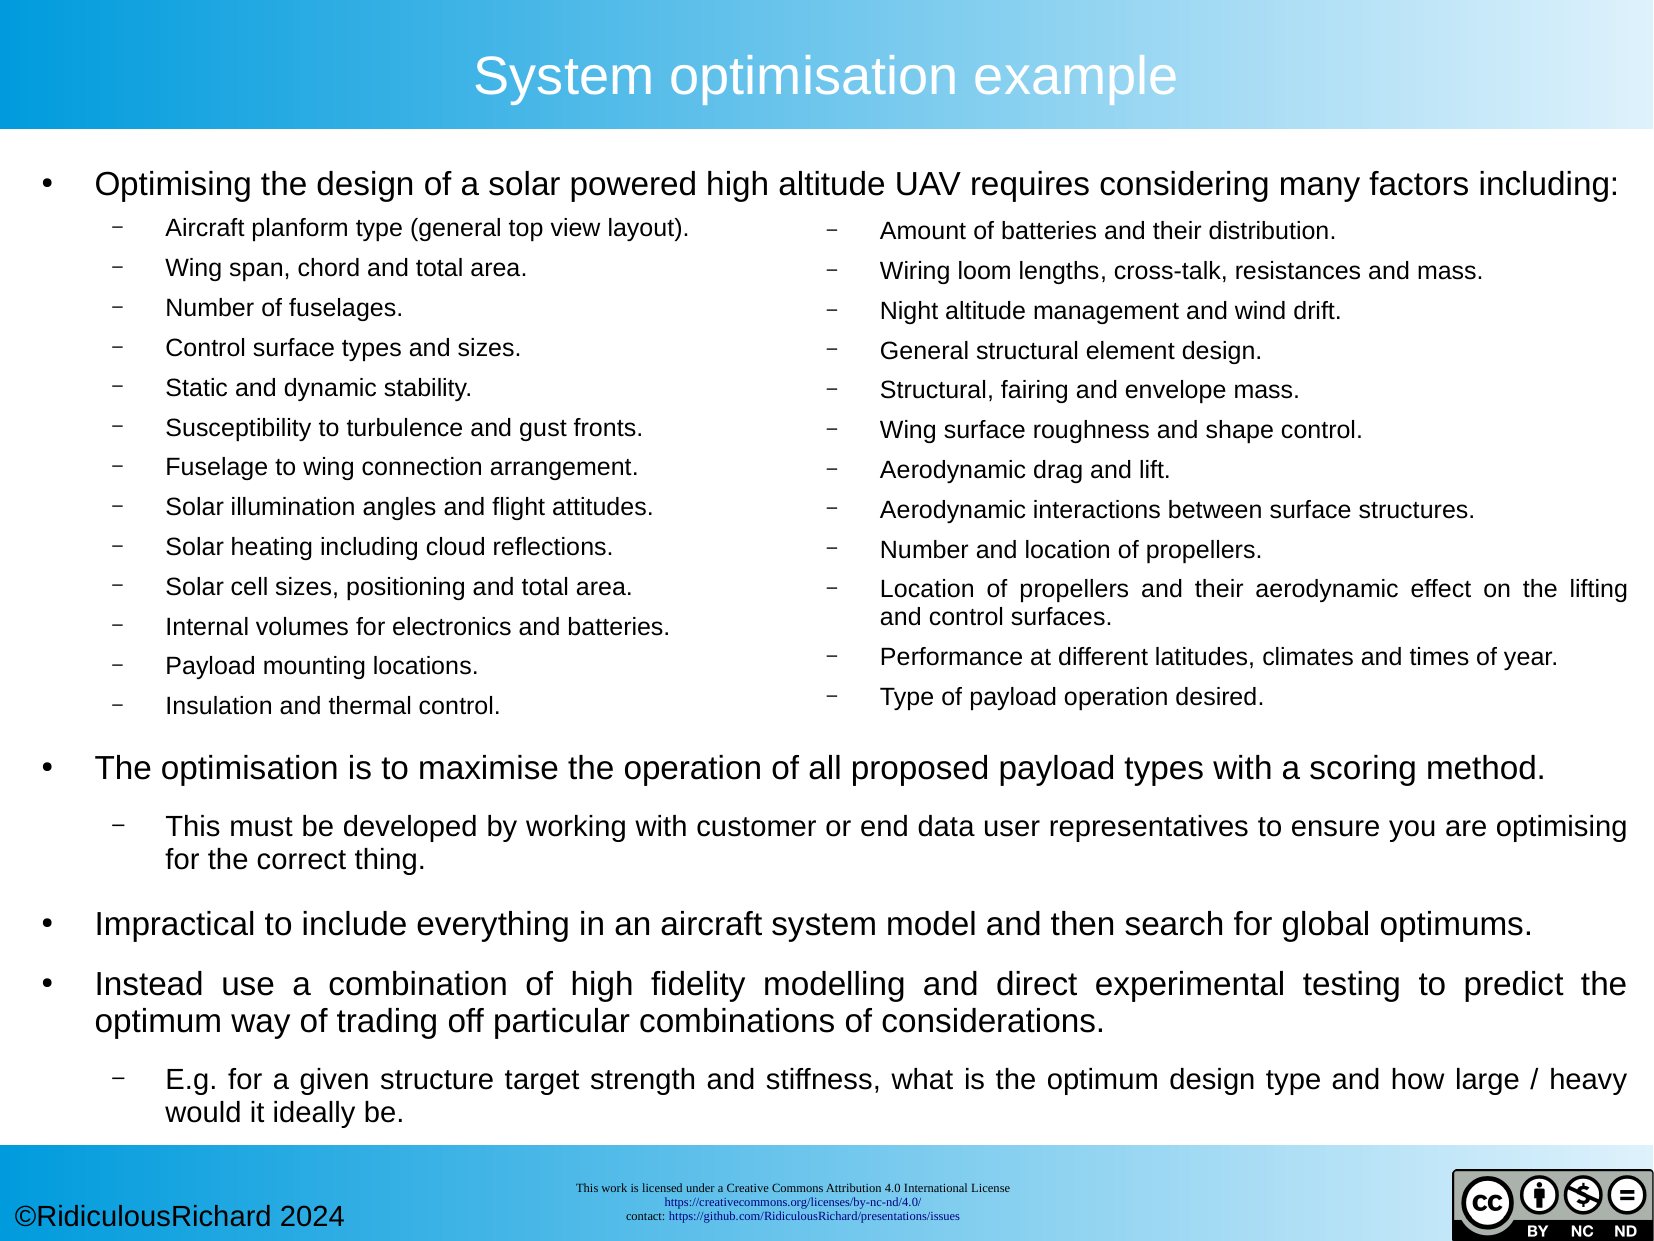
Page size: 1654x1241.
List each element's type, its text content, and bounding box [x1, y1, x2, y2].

picture [138, 1146, 142, 1241]
list Amount of batteries and their distribution. Wiring loom lengths, cross-talk, resistances and mass. Night altitude management and wind drift. General structural element design. Structural, fairing and envelope mass. Wing surface roughness and shape control. Aerodynamic drag and lift. Aerodynamic interactions between surface structures. Number and location of propellers. Location of propellers and their aerodynamic effect on the lifting and control surfaces. Performance at different latitudes, climates and times of year. Type of payload operation desired. [738, 177, 1630, 709]
title System optimisation example [82, 23, 1571, 129]
picture [1452, 1169, 1654, 1241]
list Optimising the design of a solar powered high altitude UAV requires considering many factors including: Aircraft planform type (general top view layout). Wing span, chord and total area. Number of fuselages. Control surface types and sizes. Static and dynamic stability. Susceptibility to turbulence and gust fronts. Fuselage to wing connection arrangement. Solar illumination angles and flight attitudes. Solar heating including cloud reflections. Solar cell sizes, positioning and total area. Internal volumes for electronics and batteries. Payload mounting locations. Insulation and thermal control. The optimisation is to maximise the operation of all proposed payload types with a scoring method. This must be developed by working with customer or end data user representatives to ensure you are optimising for the correct thing. Impractical to include everything in an aircraft system model and then search for global optimums. Instead use a combination of high fidelity modelling and direct experimental testing to predict the optimum way of trading off particular combinations of considerations. E.g. for a given structure target strength and stiffness, what is the optimum design type and how large / heavy would it ideally be. [23, 165, 1630, 1123]
